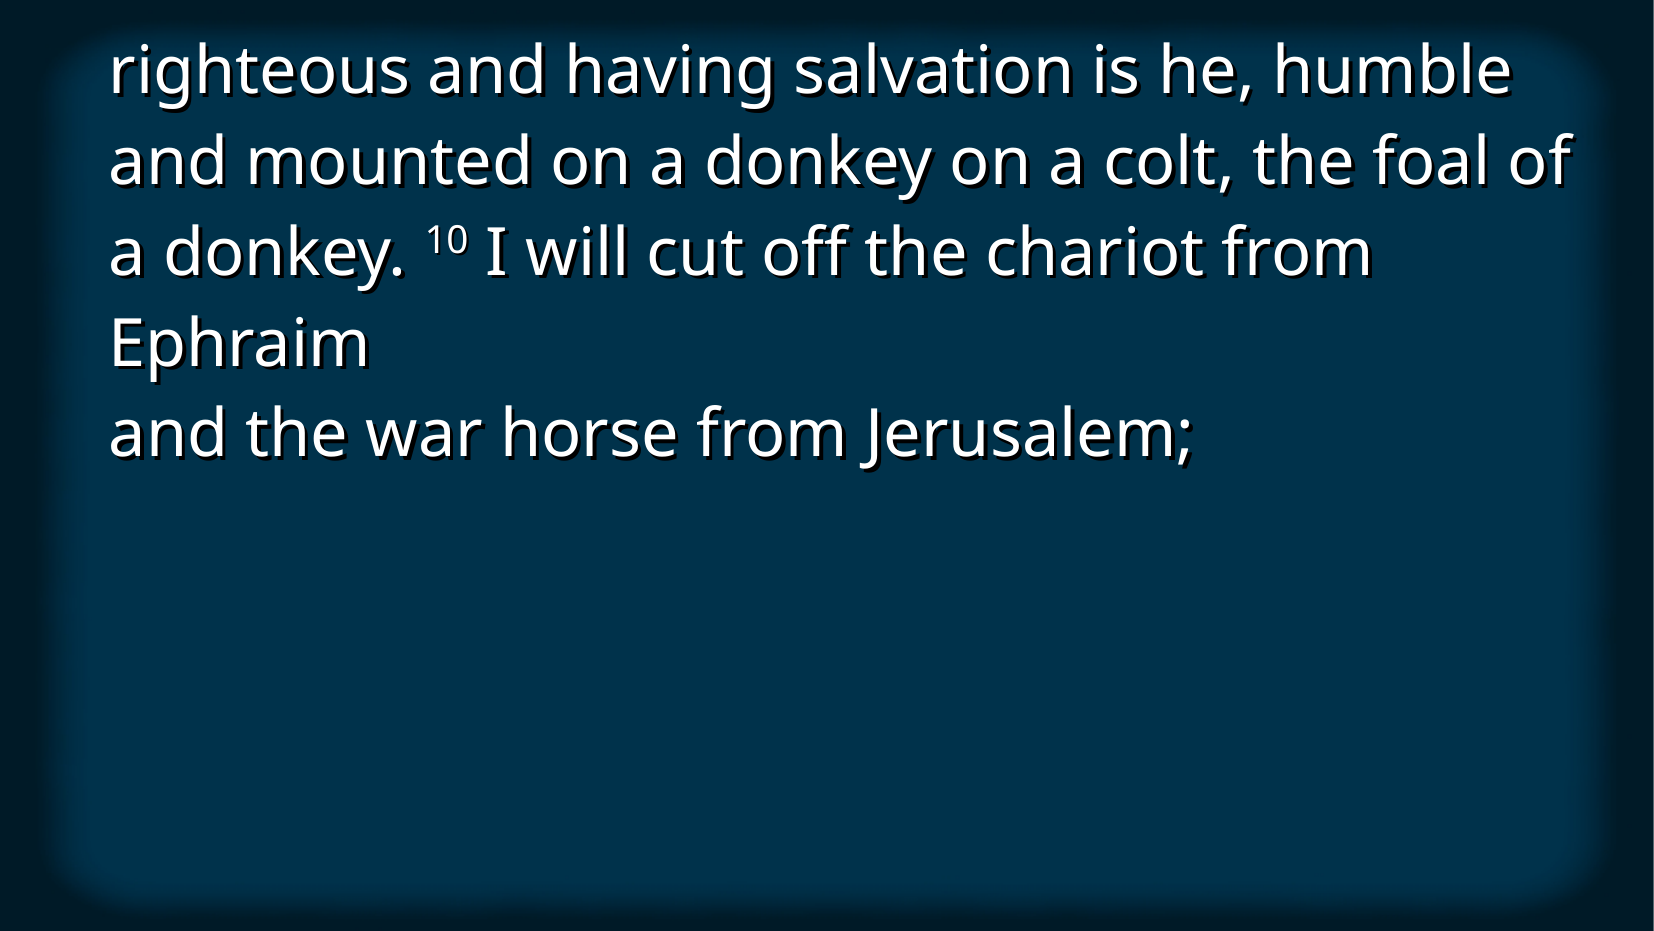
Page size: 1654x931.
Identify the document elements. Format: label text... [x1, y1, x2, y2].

picture [0, 0, 1654, 931]
text_box righteous and having salvation is he, humble and mounted on a donkey on a colt, the foal of a donkey. 10 I will cut off the chariot from Ephraim and the war horse from Jerusalem; [75, 15, 1591, 385]
